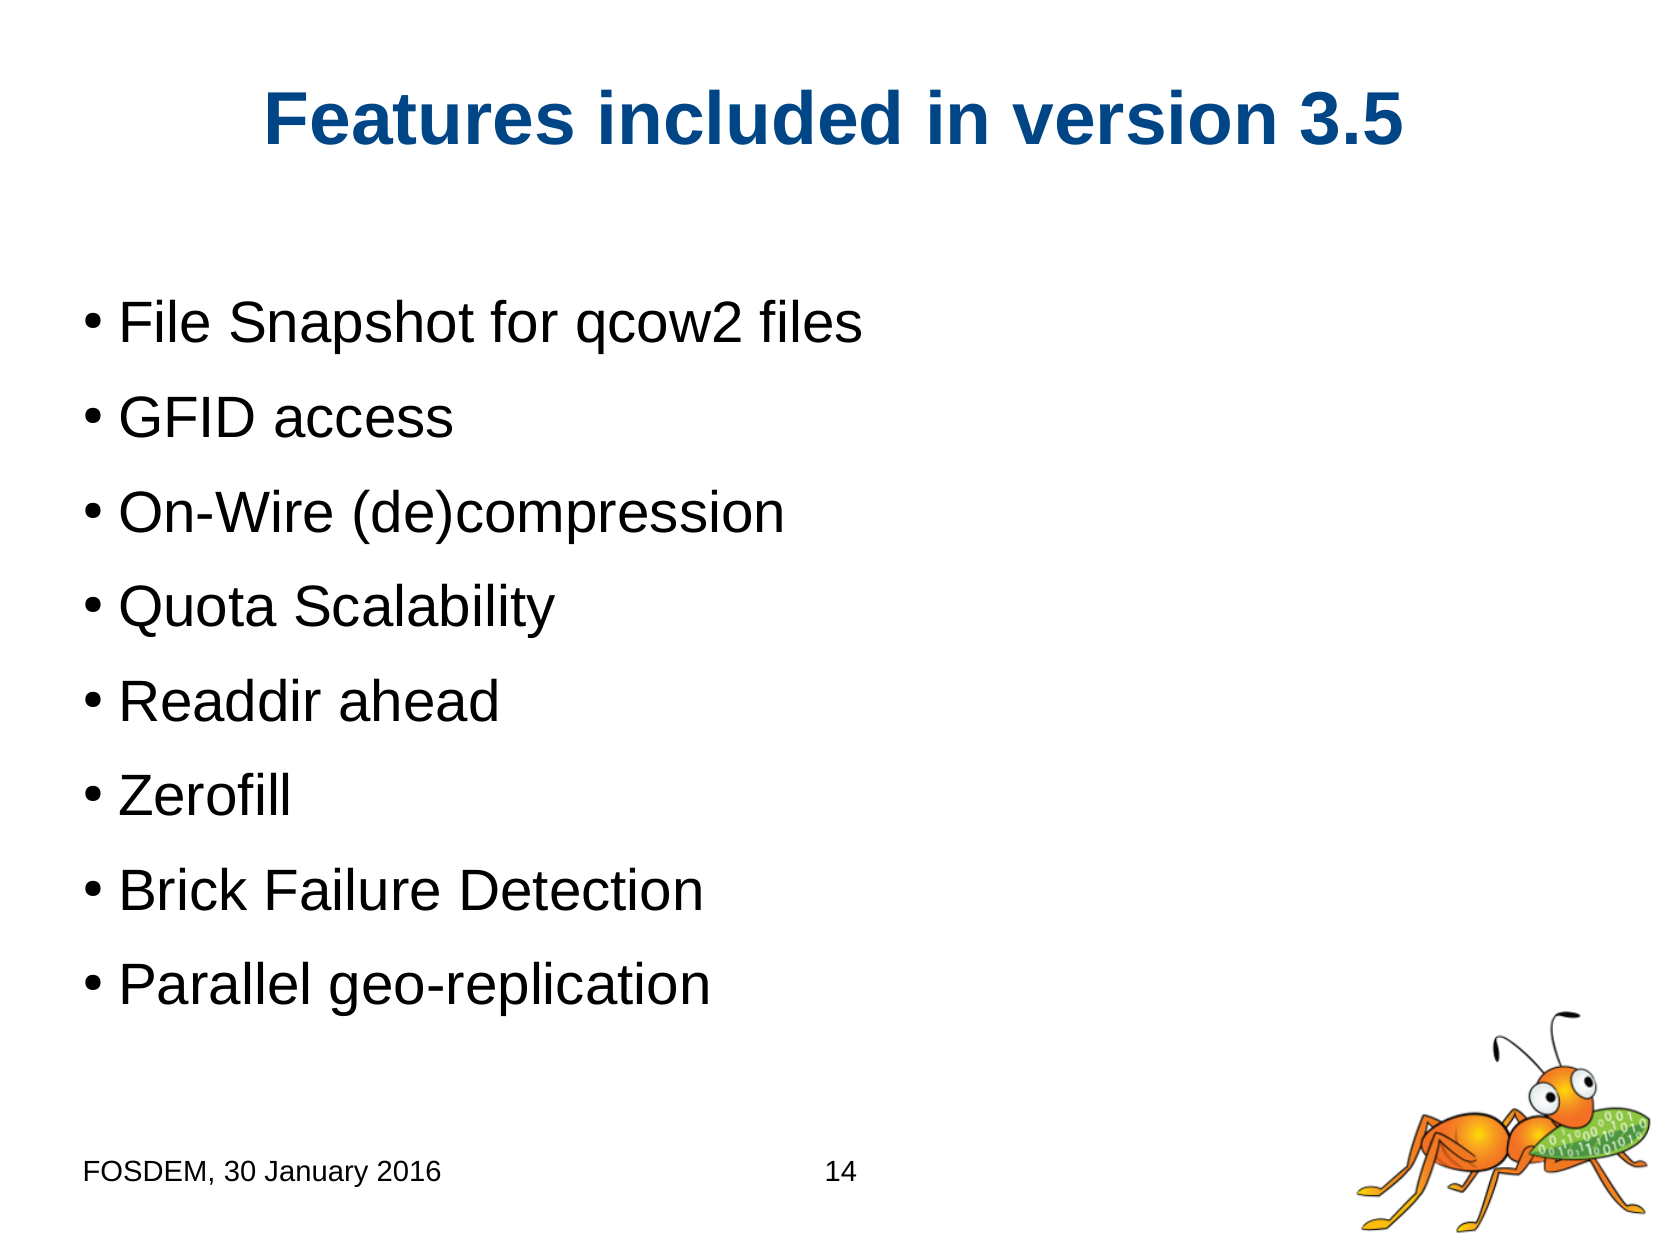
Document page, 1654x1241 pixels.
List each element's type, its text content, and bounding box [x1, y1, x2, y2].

title Features included in version 3.5 [90, 15, 1579, 223]
picture [1353, 1009, 1654, 1235]
list File Snapshot for qcow2 files GFID access On-Wire (de)compression Quota Scalability Readdir ahead Zerofill Brick Failure Detection Parallel geo-replication [82, 290, 1571, 1010]
